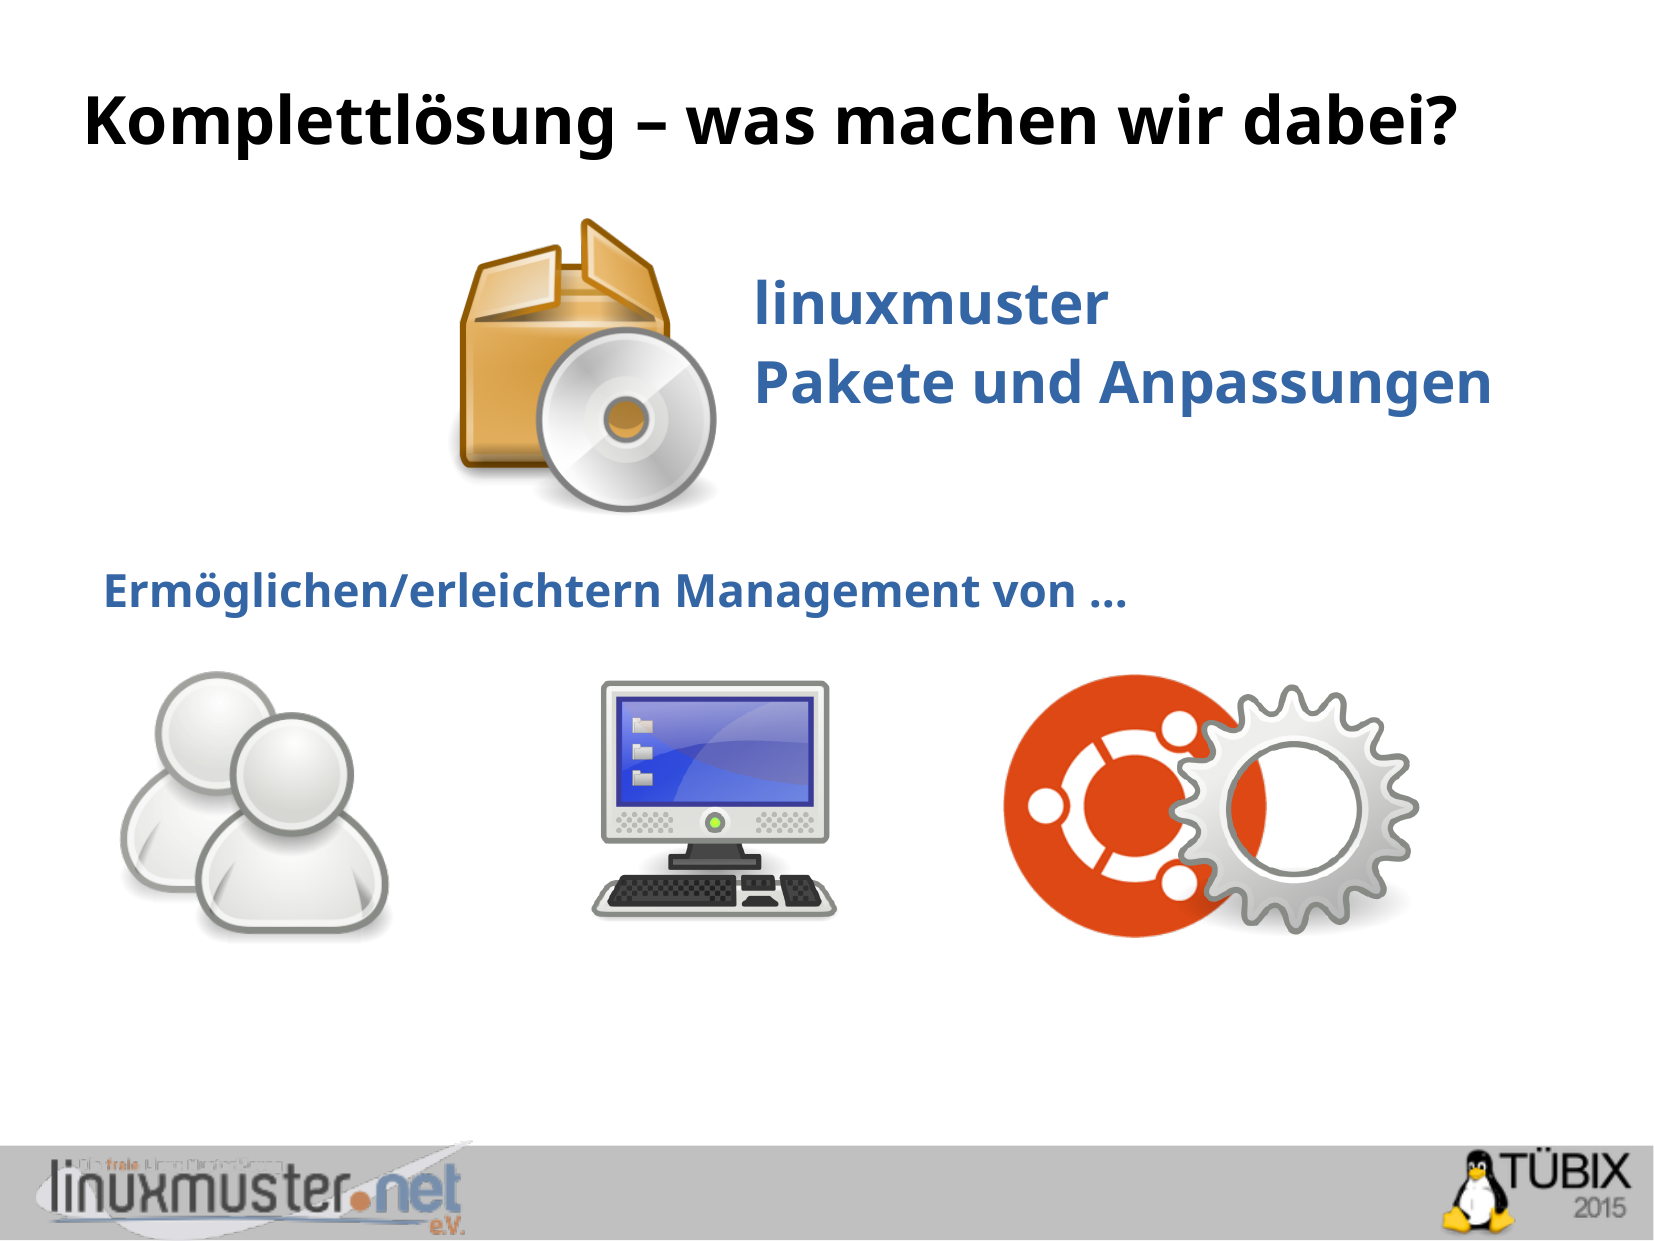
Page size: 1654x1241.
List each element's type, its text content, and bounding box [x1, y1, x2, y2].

picture [1440, 1146, 1642, 1238]
picture [94, 637, 426, 969]
picture [36, 1140, 473, 1241]
title Komplettlösung – was machen wir dabei? [82, 49, 1571, 189]
picture [590, 670, 839, 922]
text_box Ermöglichen/erleichtern Management von ... [87, 551, 1083, 618]
picture [1003, 673, 1430, 945]
picture [415, 212, 721, 518]
text_box linuxmuster Pakete und Anpassungen [739, 255, 1465, 402]
